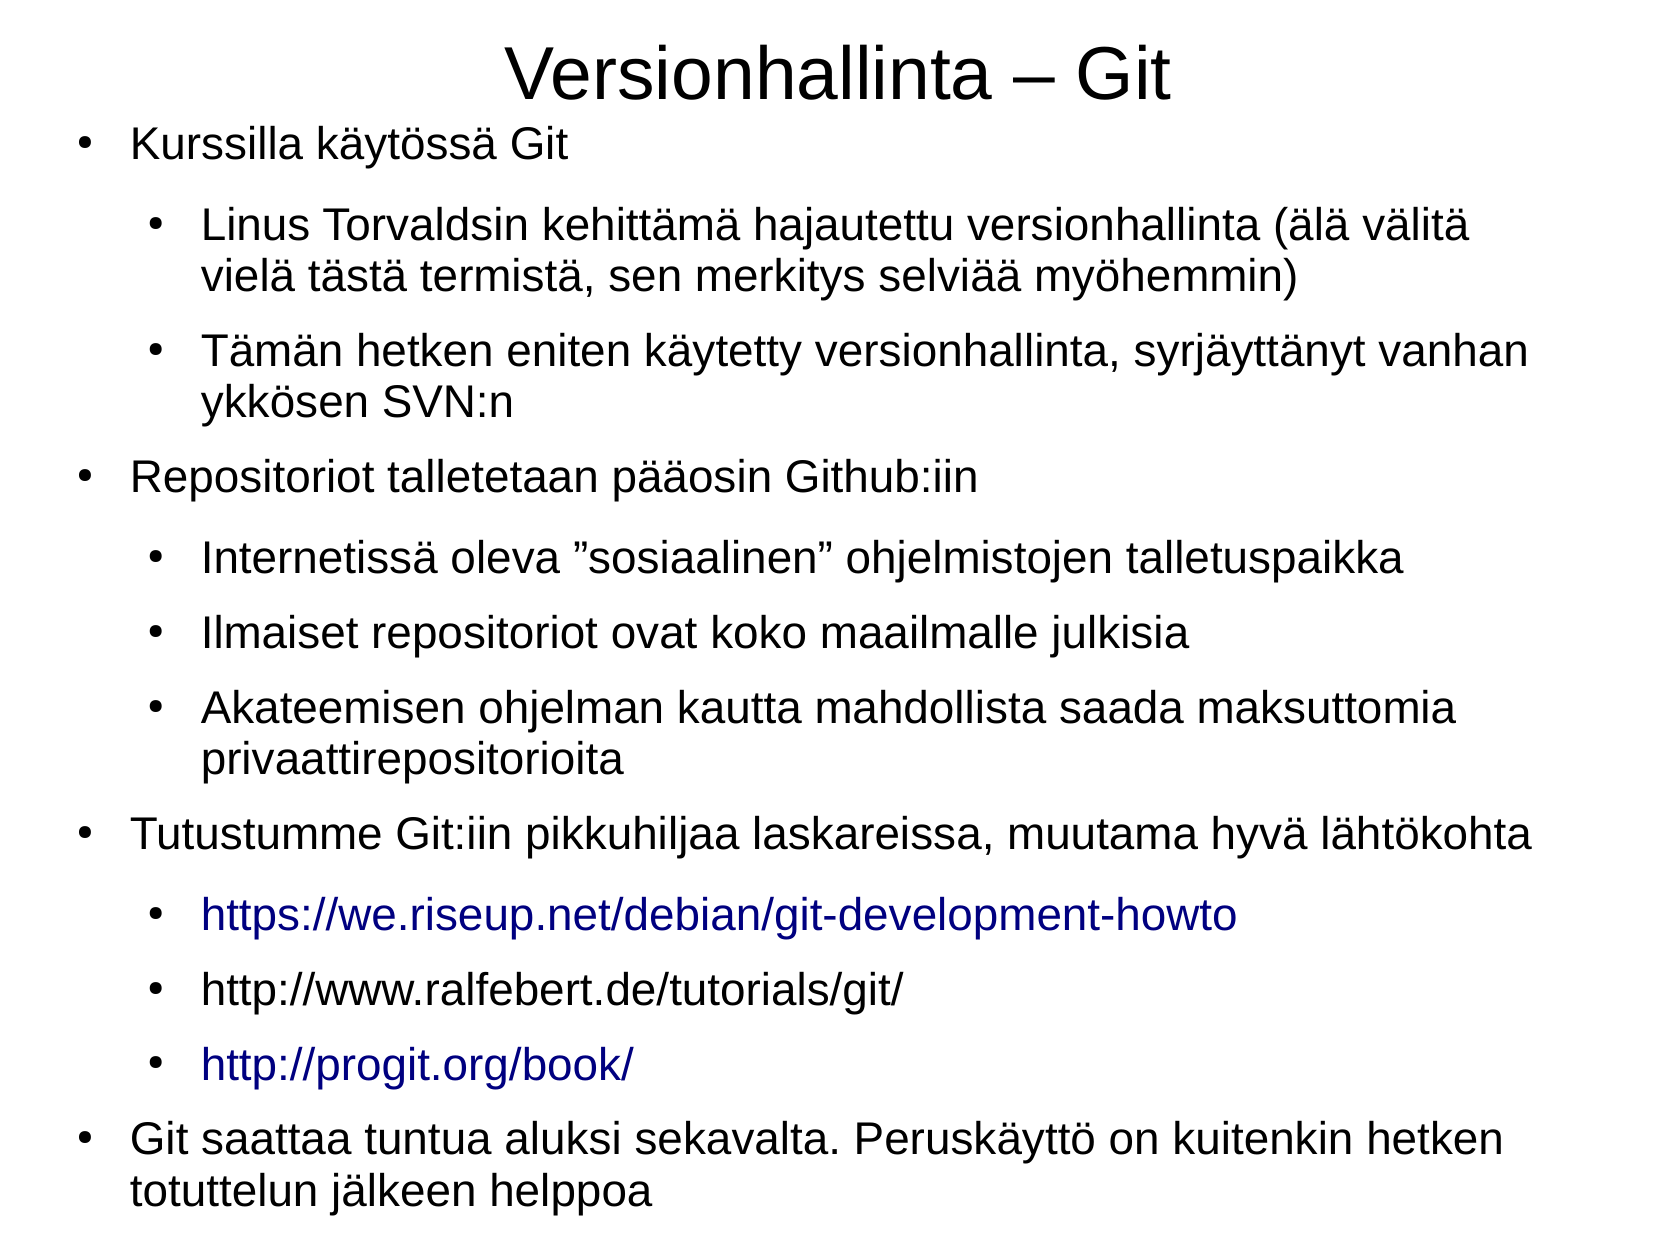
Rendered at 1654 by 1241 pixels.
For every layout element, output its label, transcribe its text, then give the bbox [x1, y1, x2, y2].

list Kurssilla käytössä Git Linus Torvaldsin kehittämä hajautettu versionhallinta (älä välitä vielä tästä termistä, sen merkitys selviää myöhemmin) Tämän hetken eniten käytetty versionhallinta, syrjäyttänyt vanhan ykkösen SVN:n Repositoriot talletetaan pääosin Github:iin Internetissä oleva ”sosiaalinen” ohjelmistojen talletuspaikka Ilmaiset repositoriot ovat koko maailmalle julkisia Akateemisen ohjelman kautta mahdollista saada maksuttomia privaattirepositorioita Tutustumme Git:iin pikkuhiljaa laskareissa, muutama hyvä lähtökohta https://we.riseup.net/debian/git-development-howto http://www.ralfebert.de/tutorials/git/ http://progit.org/book/ Git saattaa tuntua aluksi sekavalta. Peruskäyttö on kuitenkin hetken totuttelun jälkeen helppoa [59, 118, 1565, 1182]
title Versionhallinta – Git [82, 0, 1595, 148]
